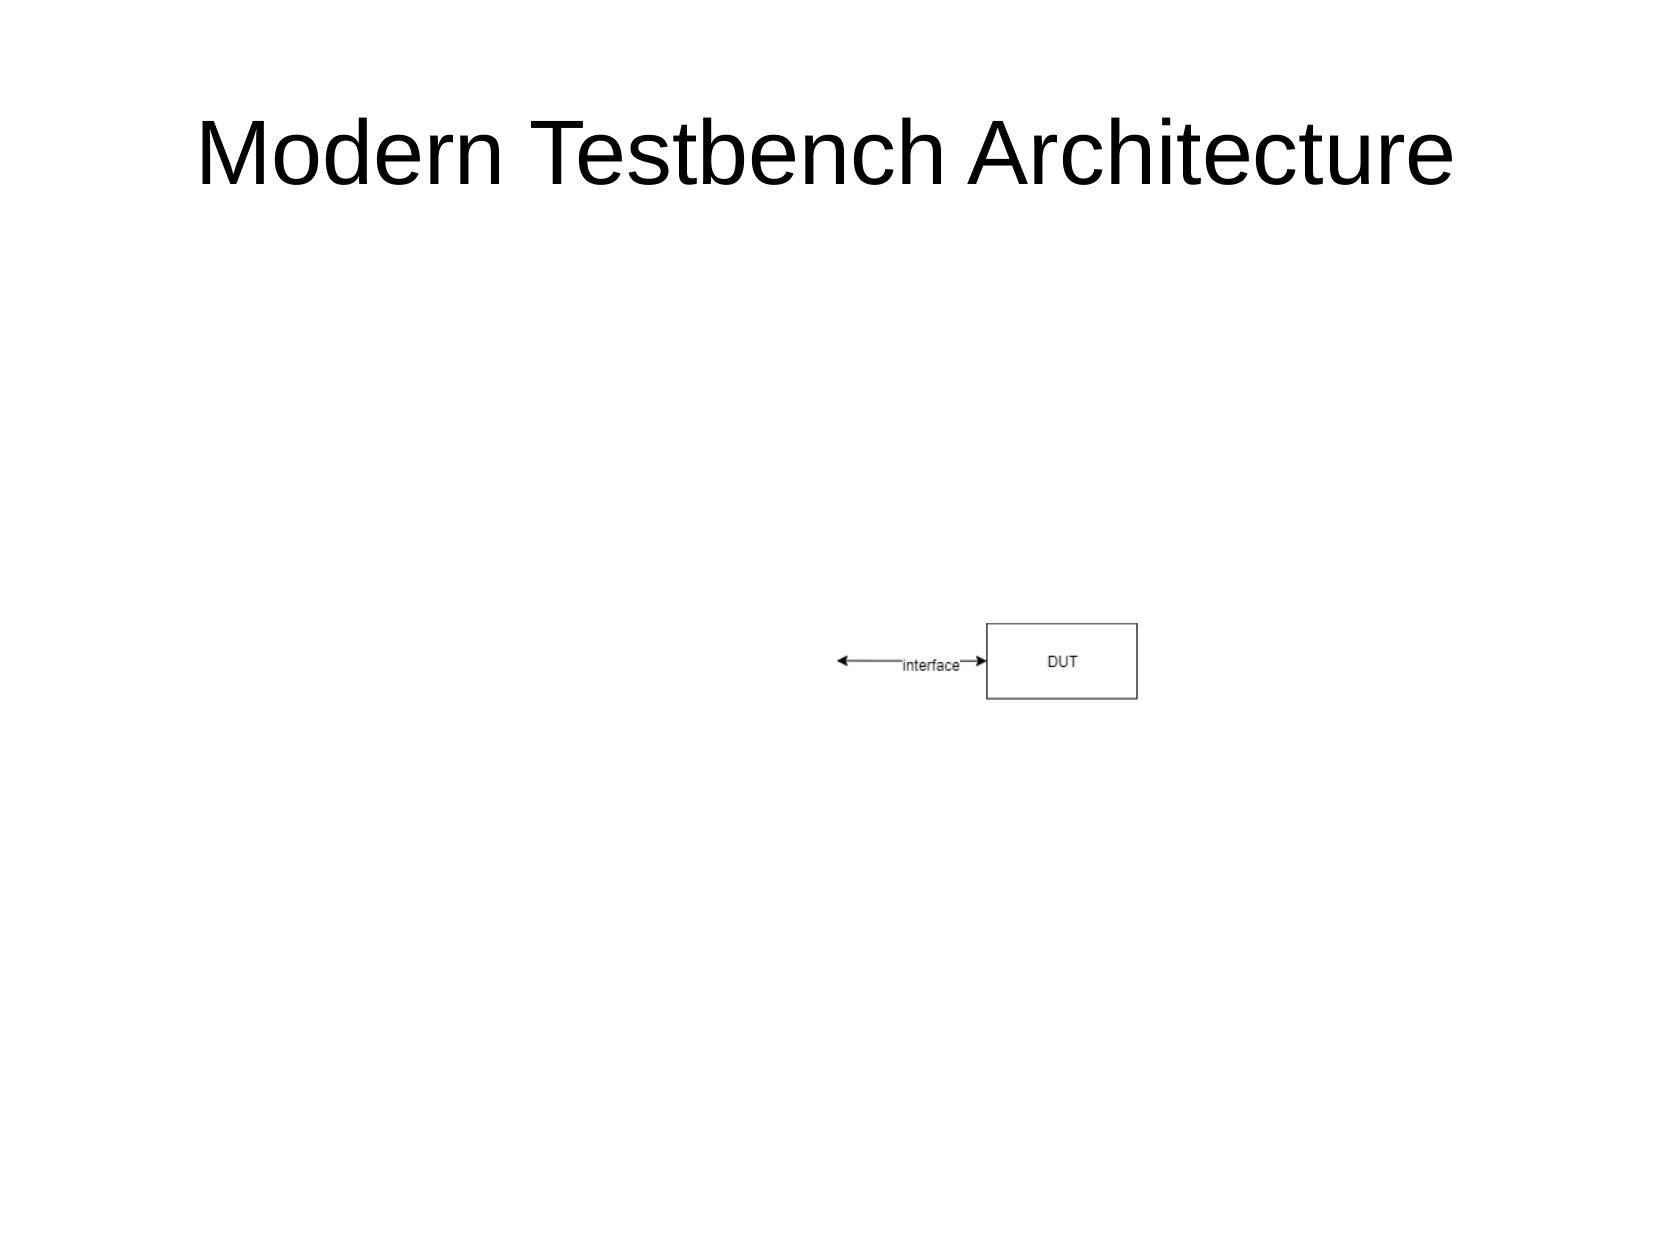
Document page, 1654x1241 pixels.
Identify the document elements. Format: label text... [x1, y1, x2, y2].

picture [212, 499, 1413, 819]
title Modern Testbench Architecture [82, 49, 1571, 257]
